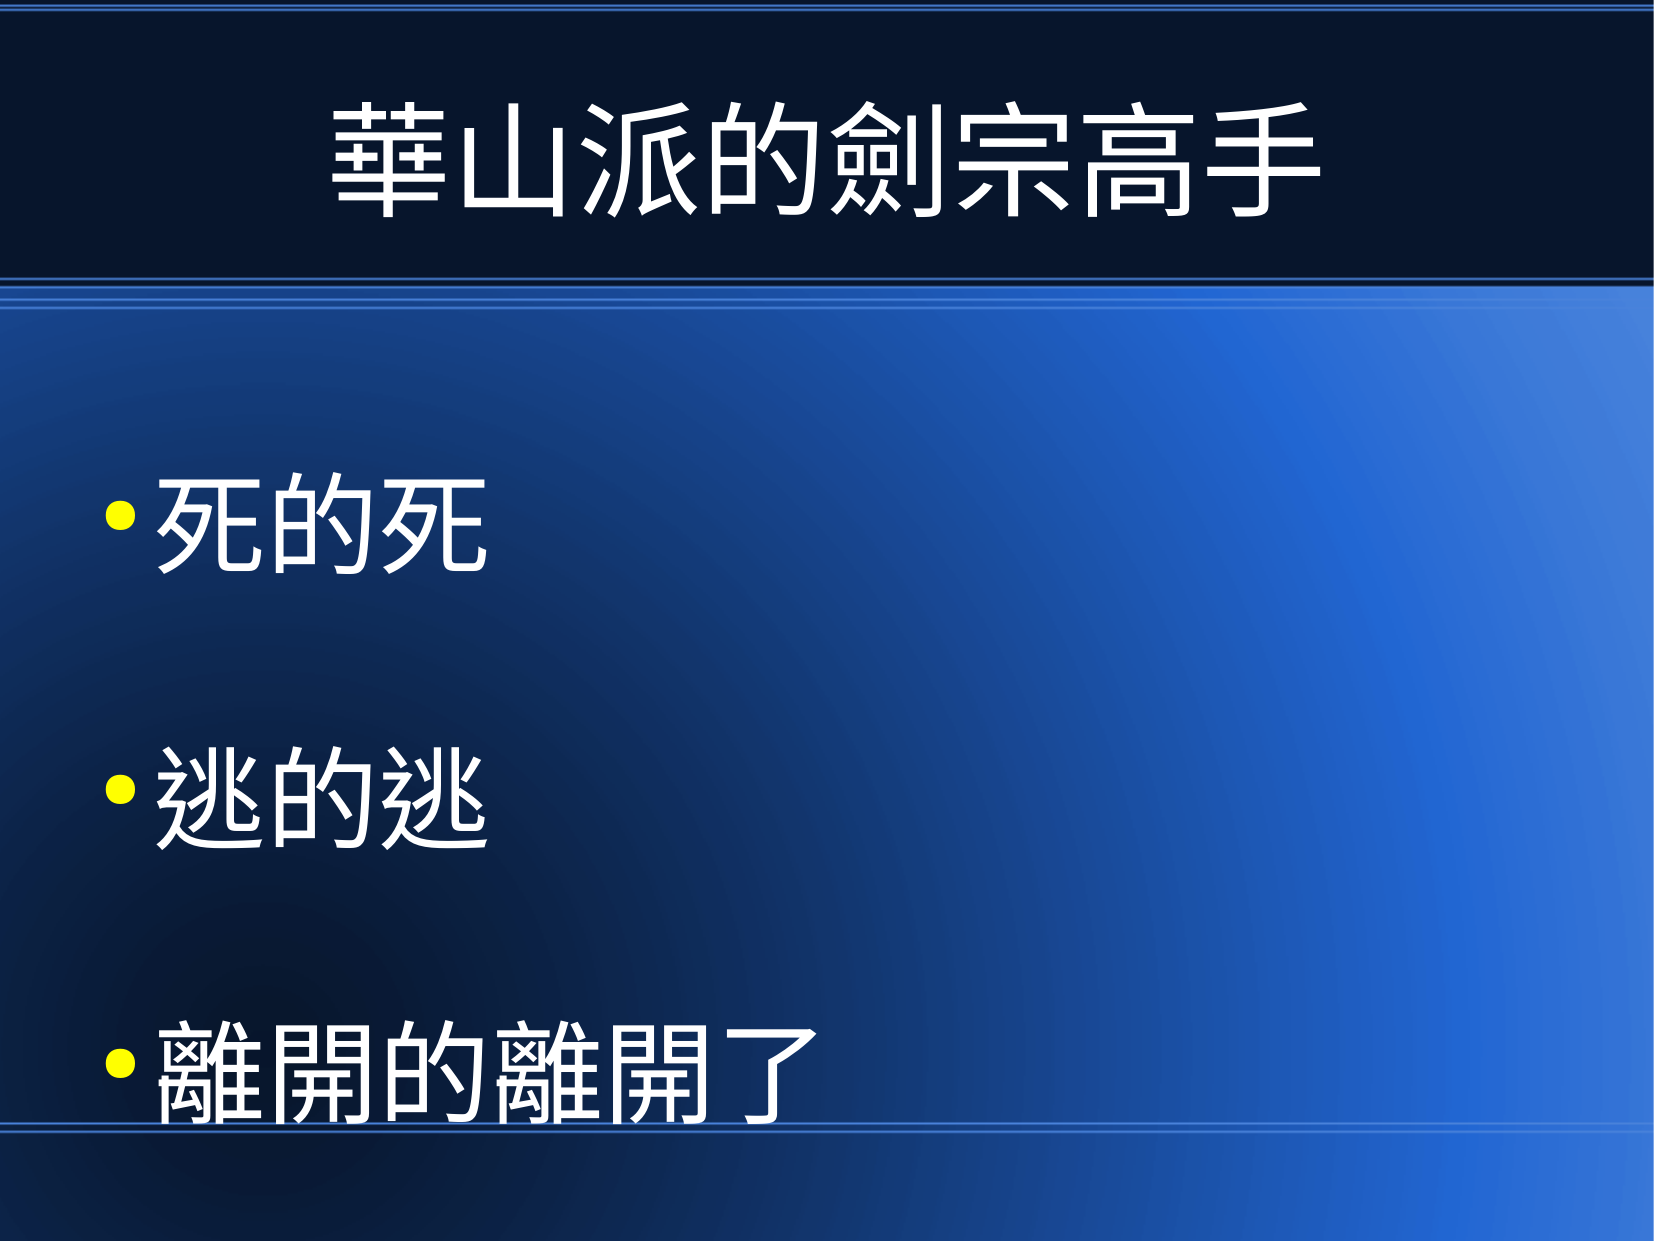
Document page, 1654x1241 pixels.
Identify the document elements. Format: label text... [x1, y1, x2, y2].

list 死的死 逃的逃 離開的離開了 [82, 355, 1571, 1241]
picture [0, 0, 1654, 1241]
title 華山派的劍宗高手 [82, 49, 1571, 257]
